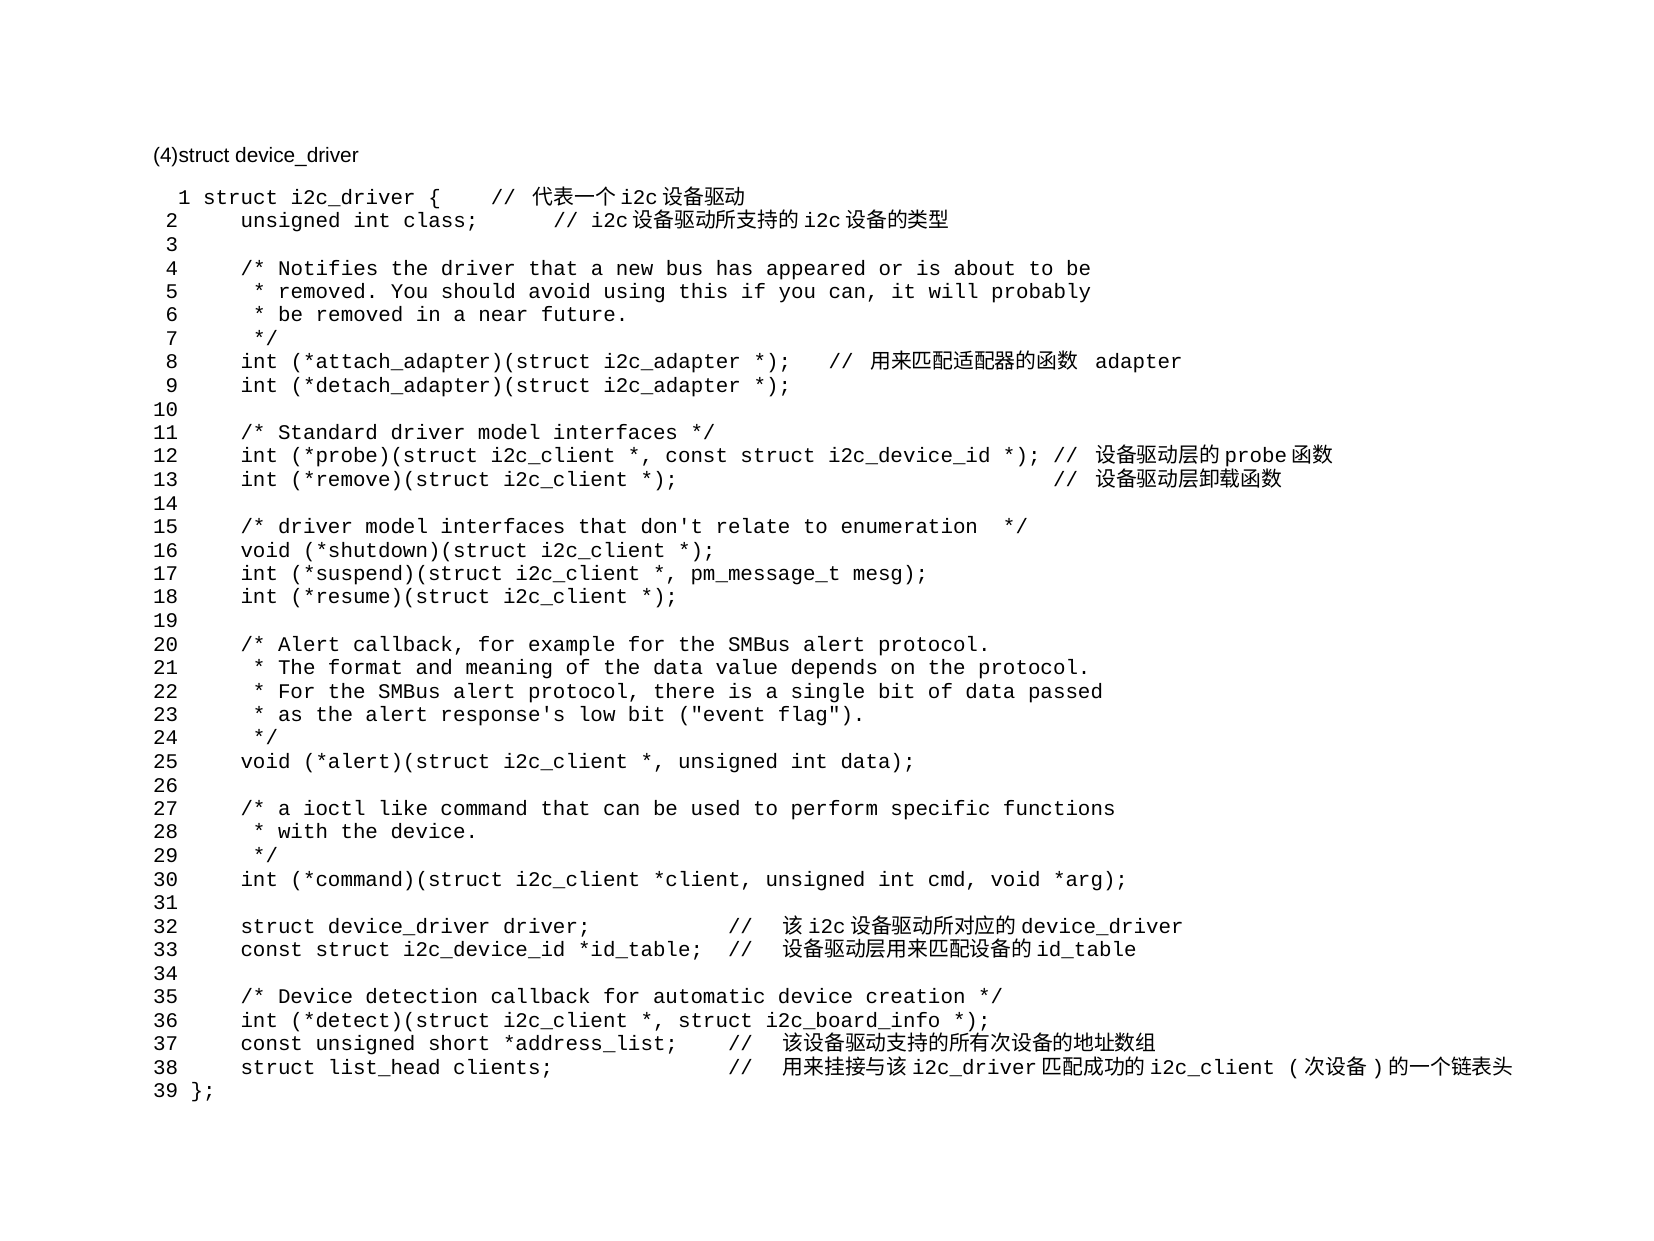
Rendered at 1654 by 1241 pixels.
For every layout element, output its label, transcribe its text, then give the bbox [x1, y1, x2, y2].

text_box (4)struct device_driver 1 struct i2c_driver { // 代表一个i2c设备驱动 2 unsigned int class; // i2c设备驱动所支持的i2c设备的类型 3 4 /* Notifies the driver that a new bus has appeared or is about to be 5 * removed. You should avoid using this if you can, it will probably 6 * be removed in a near future. 7 */ 8 int (*attach_adapter)(struct i2c_adapter *); // 用来匹配适配器的函数 adapter 9 int (*detach_adapter)(struct i2c_adapter *); 10 11 /* Standard driver model interfaces */ 12 int (*probe)(struct i2c_client *, const struct i2c_device_id *); // 设备驱动层的probe函数 13 int (*remove)(struct i2c_client *); // 设备驱动层卸载函数 14 15 /* driver model interfaces that don't relate to enumeration */ 16 void (*shutdown)(struct i2c_client *); 17 int (*suspend)(struct i2c_client *, pm_message_t mesg); 18 int (*resume)(struct i2c_client *); 19 20 /* Alert callback, for example for the SMBus alert protocol. 21 * The format and meaning of the data value depends on the protocol. 22 * For the SMBus alert protocol, there is a single bit of data passed 23 * as the alert response's low bit ("event flag"). 24 */ 25 void (*alert)(struct i2c_client *, unsigned int data); 26 27 /* a ioctl like command that can be used to perform specific functions 28 * with the device. 29 */ 30 int (*command)(struct i2c_client *client, unsigned int cmd, void *arg); 31 32 struct device_driver driver; // 该i2c设备驱动所对应的device_driver 33 const struct i2c_device_id *id_table; // 设备驱动层用来匹配设备的id_table 34 35 /* Device detection callback for automatic device creation */ 36 int (*detect)(struct i2c_client *, struct i2c_board_info *); 37 const unsigned short *address_list; // 该设备驱动支持的所有次设备的地址数组 38 struct list_head clients; // 用来挂接与该i2c_driver匹配成功的i2c_client (次设备)的一个链表头 39 }; [138, 135, 1529, 1112]
